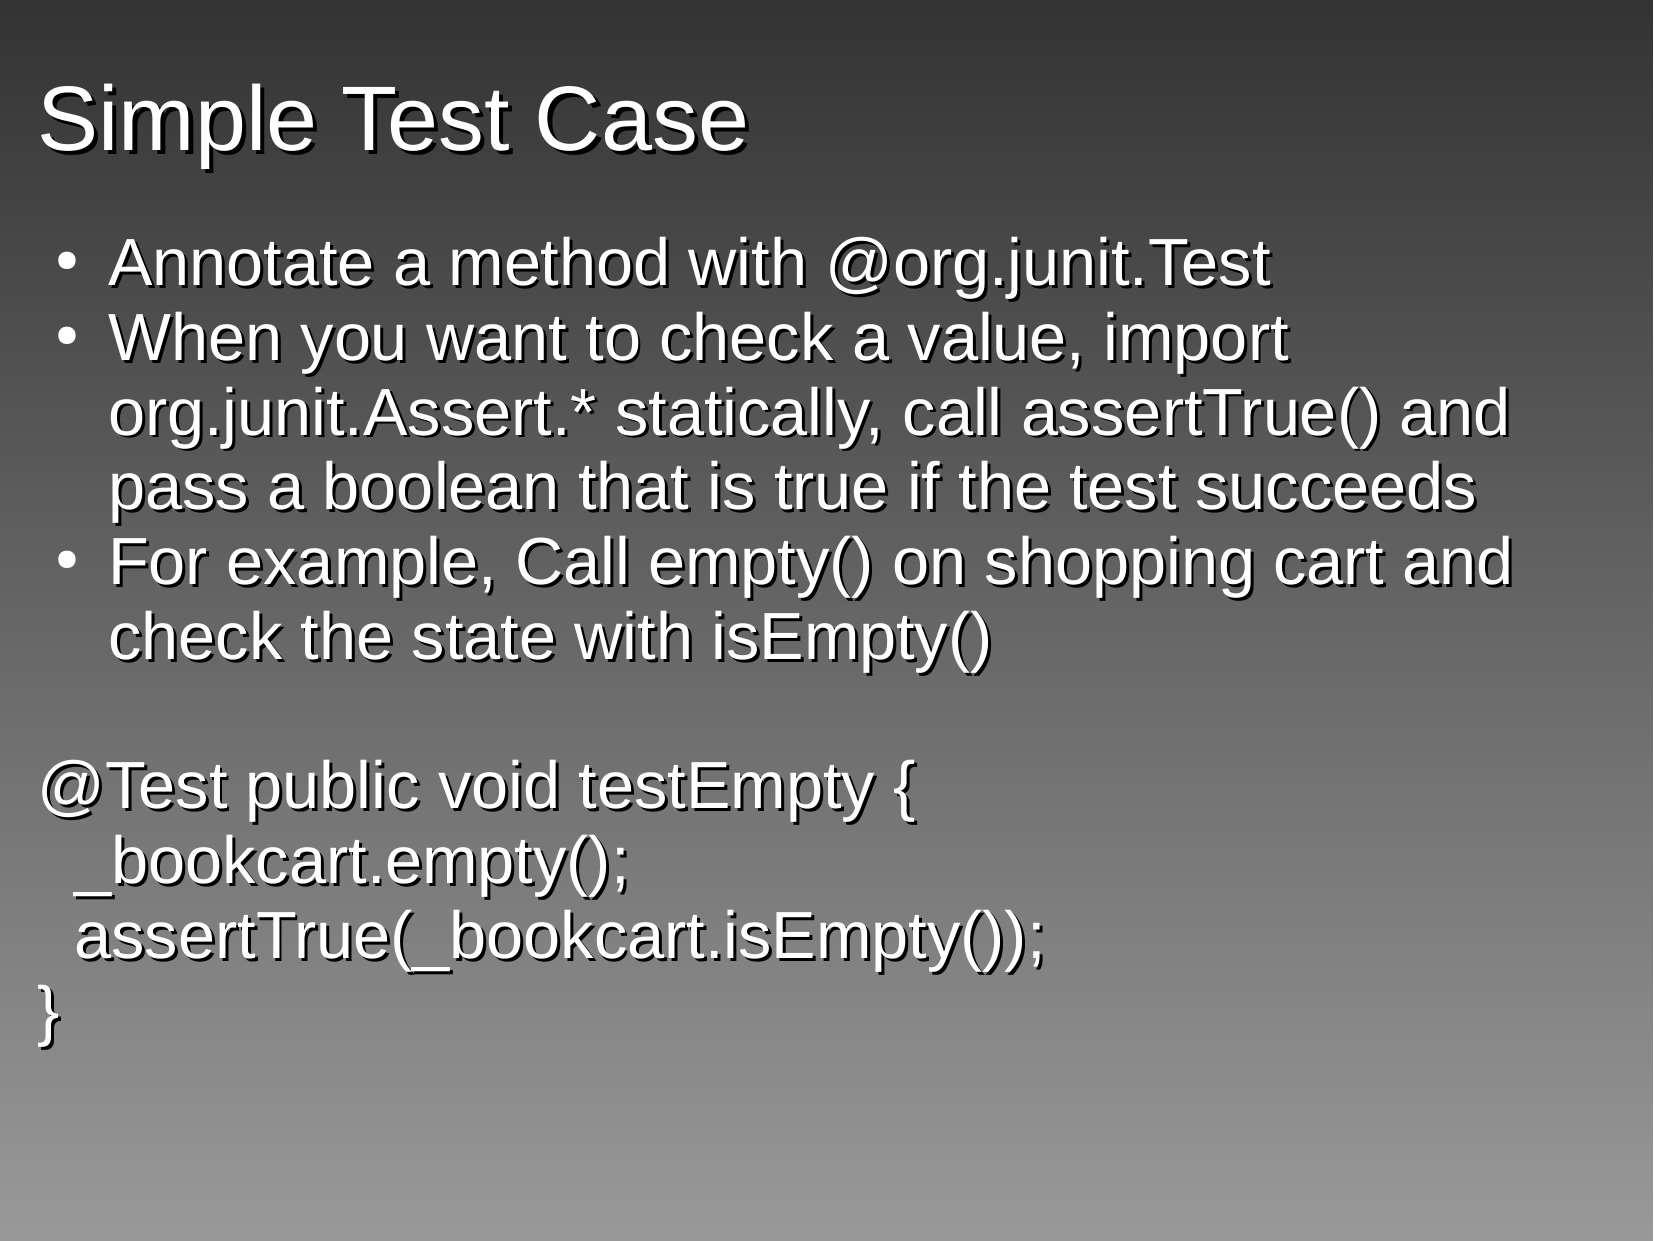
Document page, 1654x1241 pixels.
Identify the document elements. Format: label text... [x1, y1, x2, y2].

list Annotate a method with @org.junit.Test When you want to check a value, import org.junit.Assert.* statically, call assertTrue() and pass a boolean that is true if the test succeeds For example, Call empty() on shopping cart and check the state with isEmpty() @Test public void testEmpty { _bookcart.empty(); assertTrue(_bookcart.isEmpty()); } [37, 225, 1613, 1126]
title Simple Test Case [37, 56, 1613, 181]
